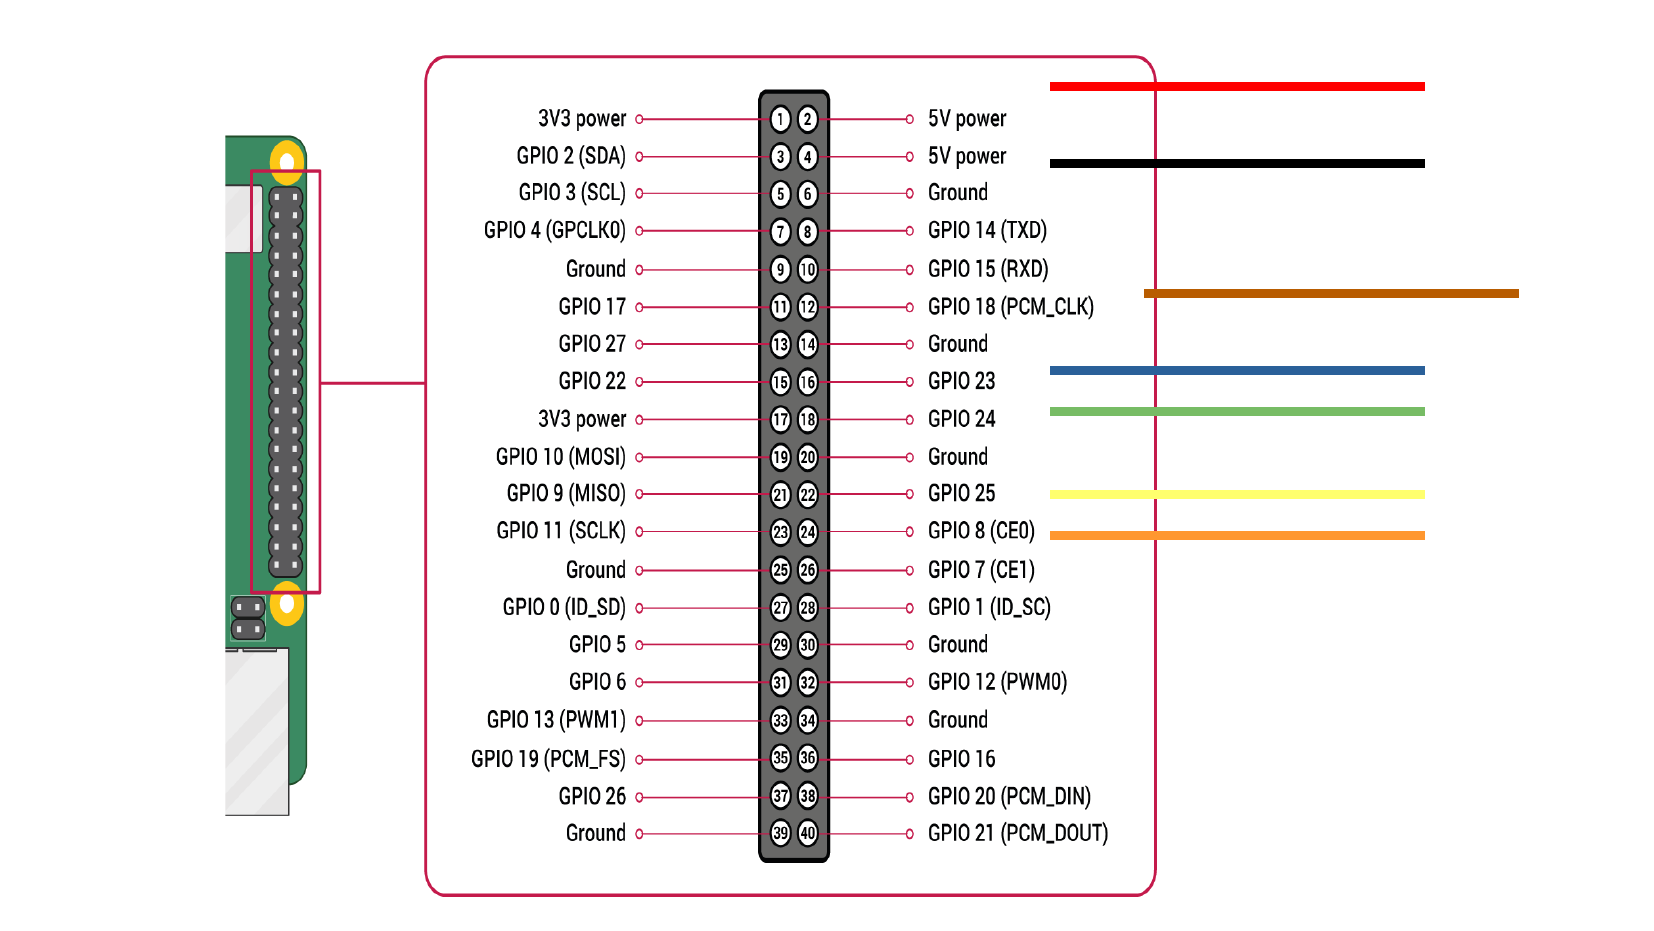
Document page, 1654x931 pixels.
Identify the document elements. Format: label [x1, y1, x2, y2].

picture [225, 23, 1163, 924]
